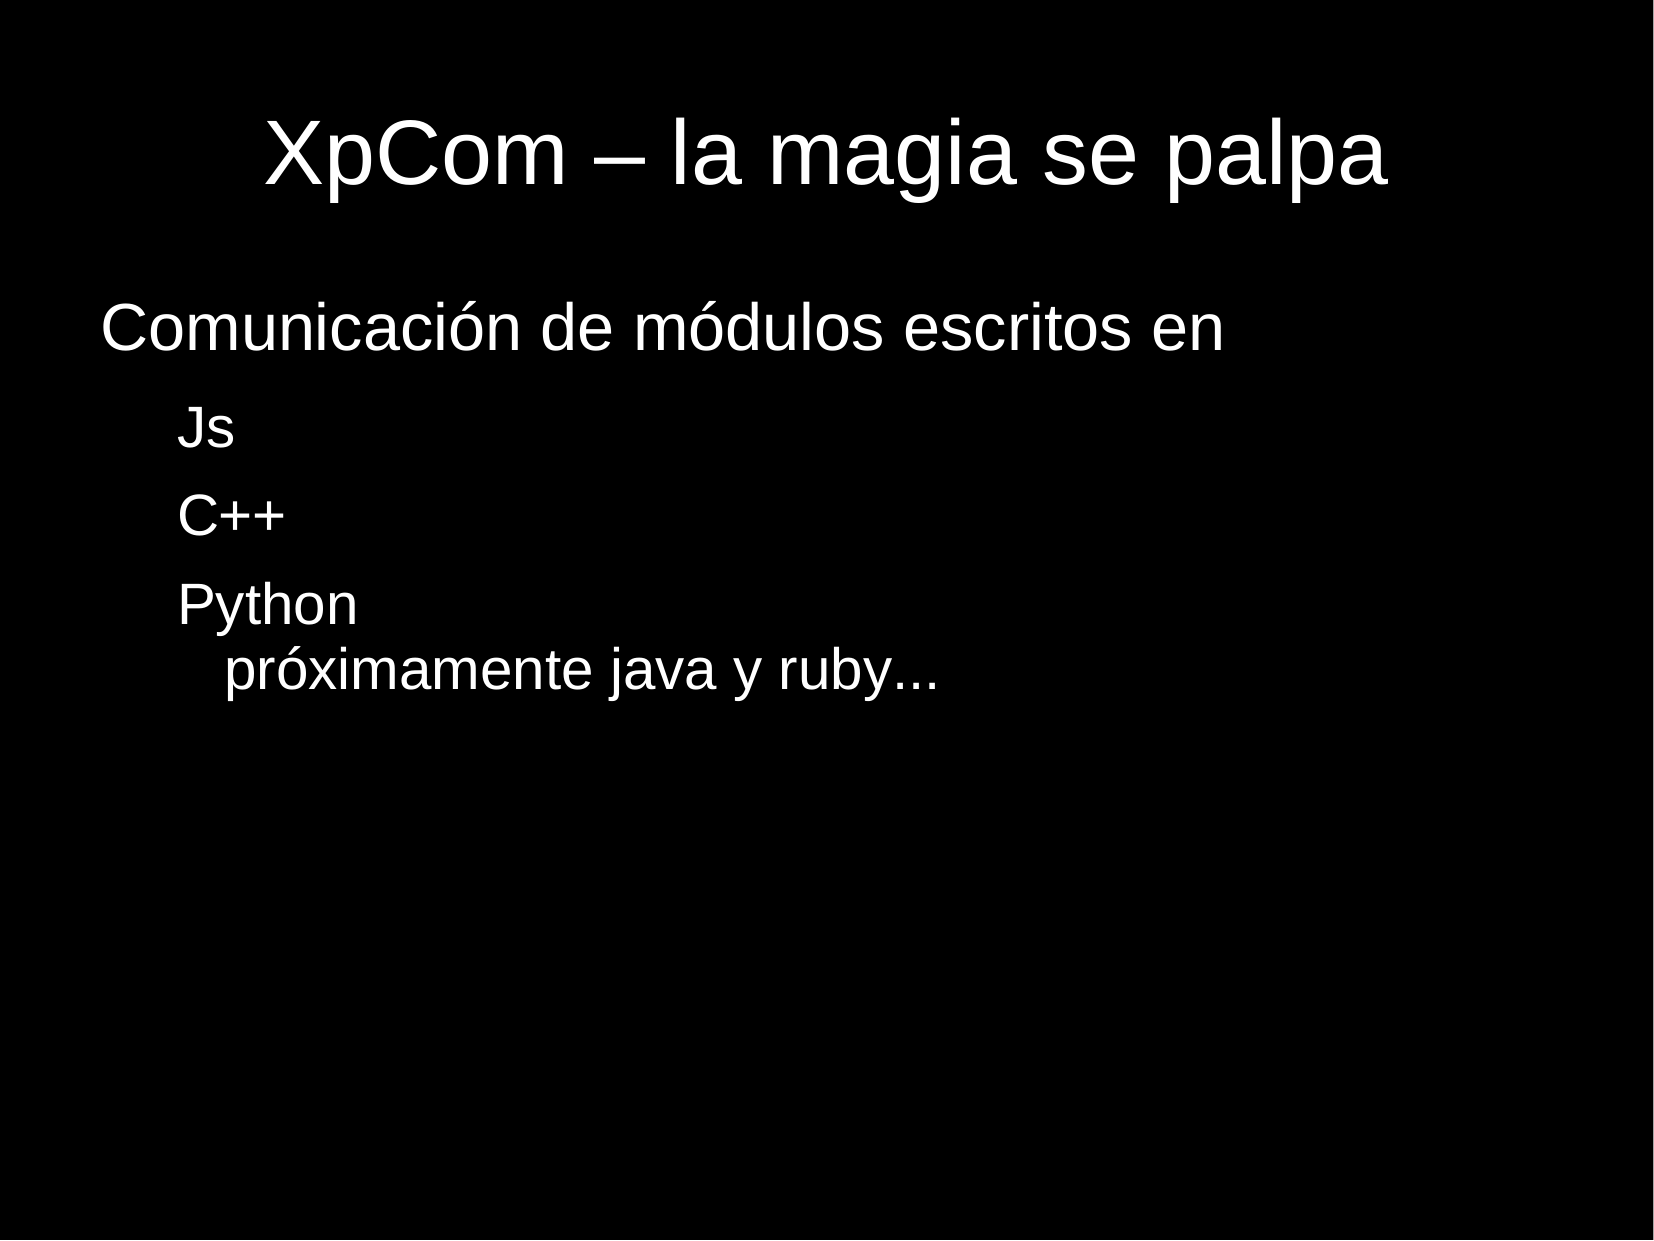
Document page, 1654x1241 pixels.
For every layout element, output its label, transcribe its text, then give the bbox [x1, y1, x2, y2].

list Comunicación de módulos escritos en Js C++ Python próximamente java y ruby... [82, 290, 1571, 1109]
title XpCom – la magia se palpa [82, 49, 1571, 257]
